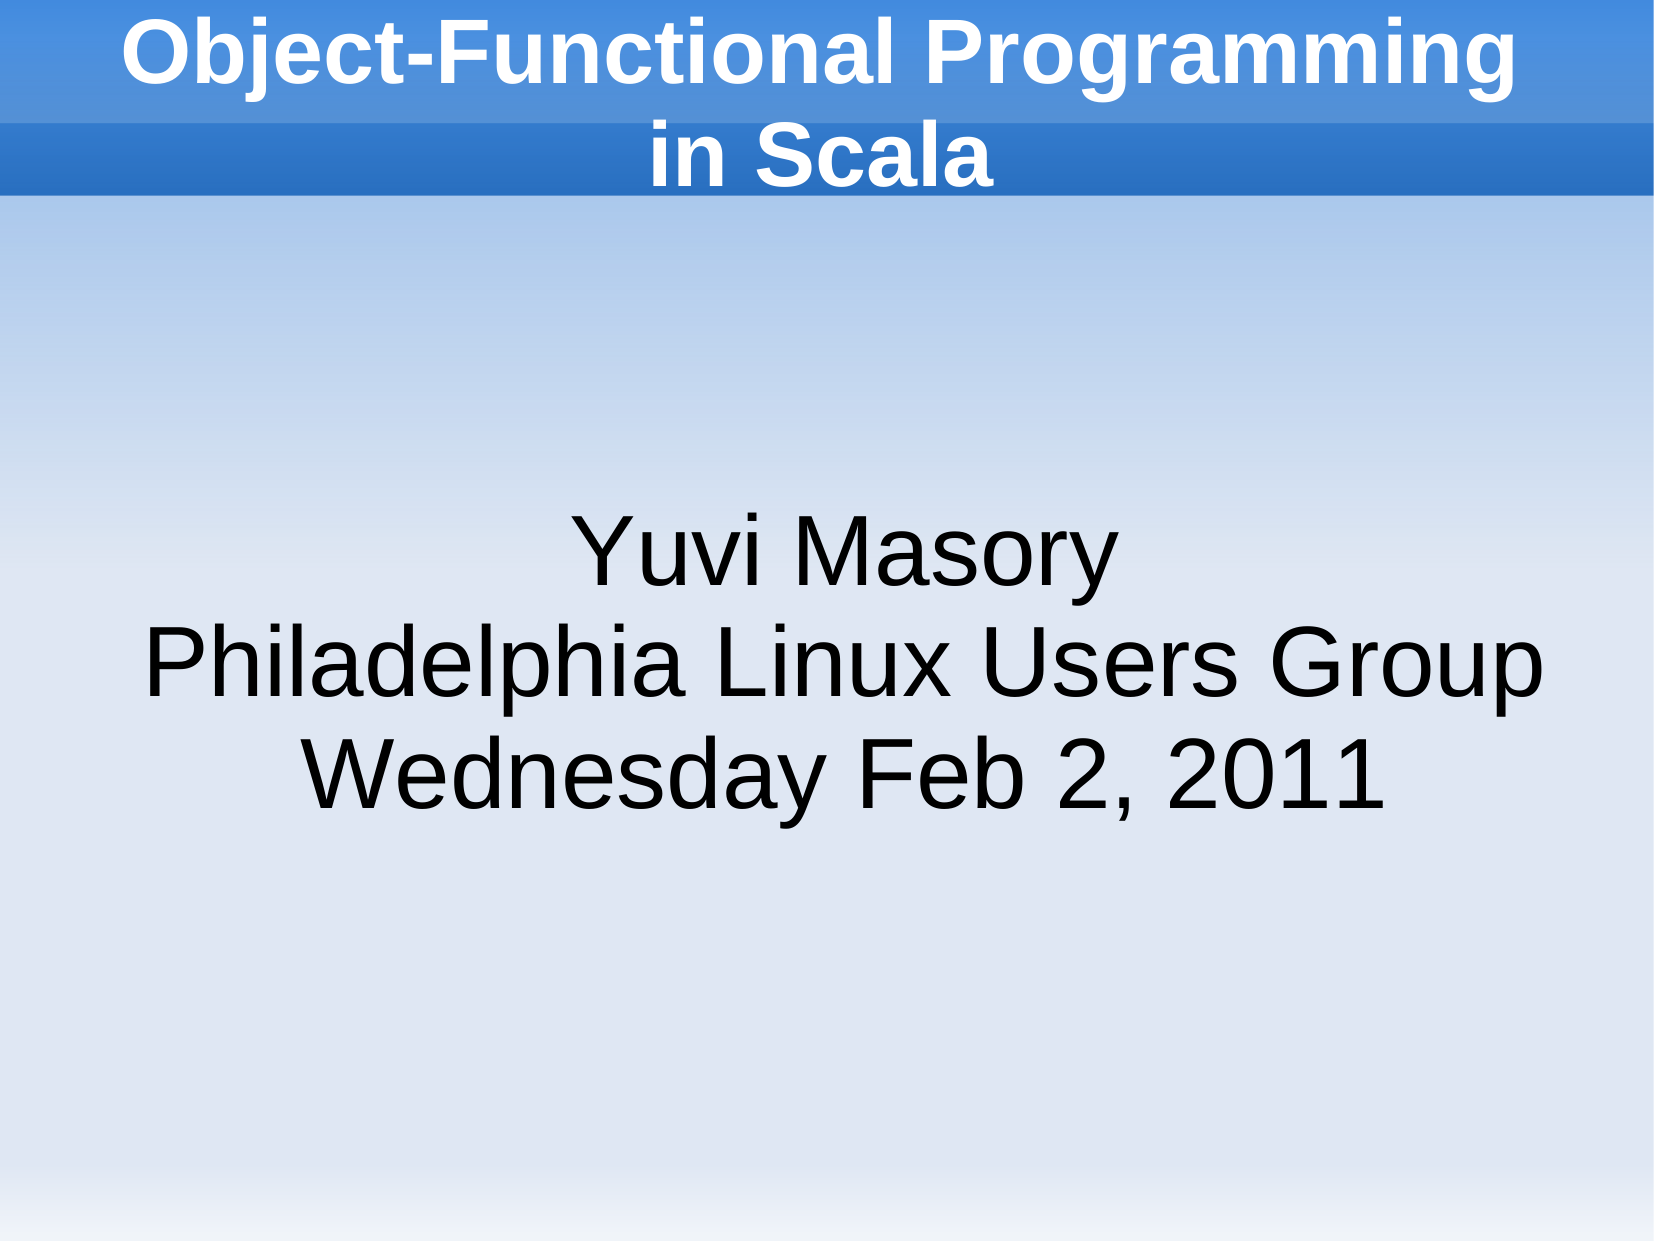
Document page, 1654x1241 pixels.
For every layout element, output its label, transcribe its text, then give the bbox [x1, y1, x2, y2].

subtitle Yuvi Masory Philadelphia Linux Users Group Wednesday Feb 2, 2011 [82, 290, 1571, 1109]
picture [0, 0, 1654, 1241]
title Object-Functional Programming in Scala [76, 0, 1565, 208]
